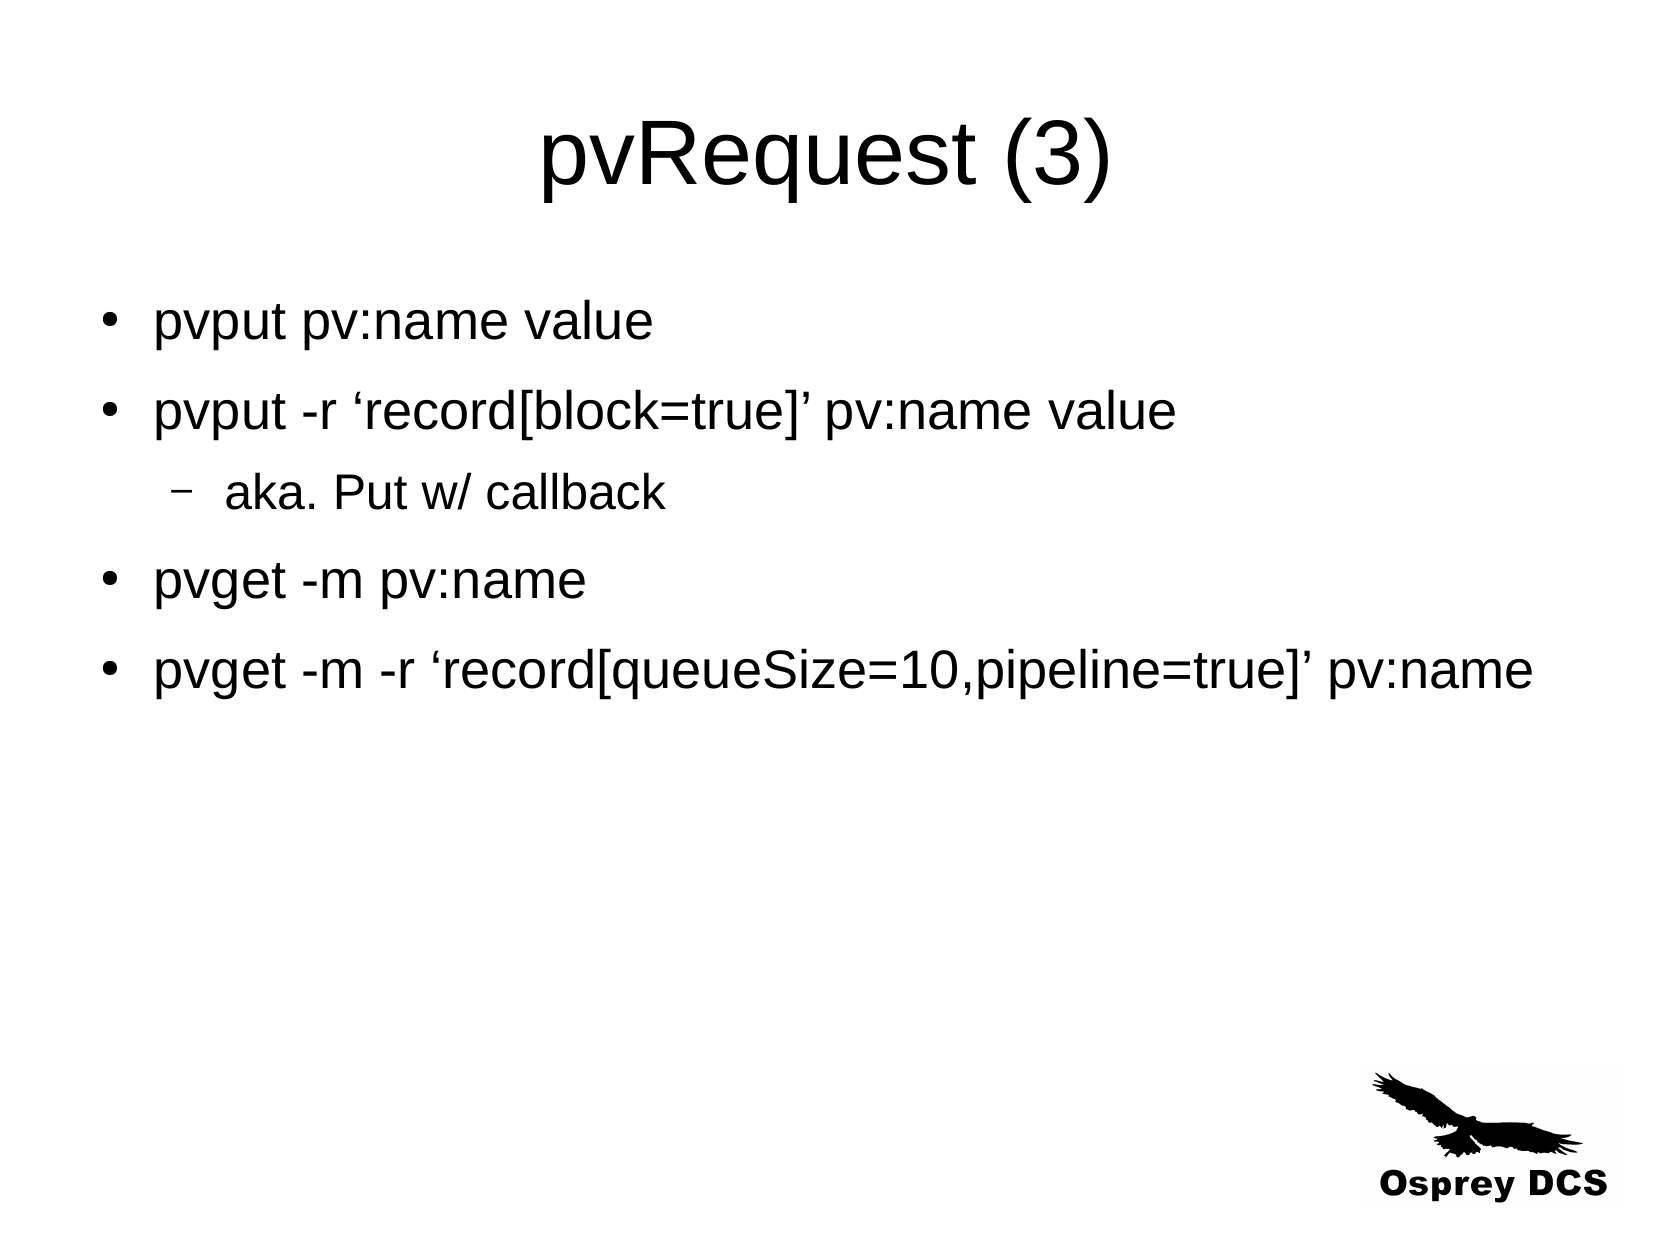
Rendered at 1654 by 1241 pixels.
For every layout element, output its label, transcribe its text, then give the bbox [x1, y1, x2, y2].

title pvRequest (3) [82, 49, 1571, 257]
list pvput pv:name value pvput -r ‘record[block=true]’ pv:name value aka. Put w/ callback pvget -m pv:name pvget -m -r ‘record[queueSize=10,pipeline=true]’ pv:name [82, 290, 1571, 1010]
picture [1364, 1064, 1620, 1208]
